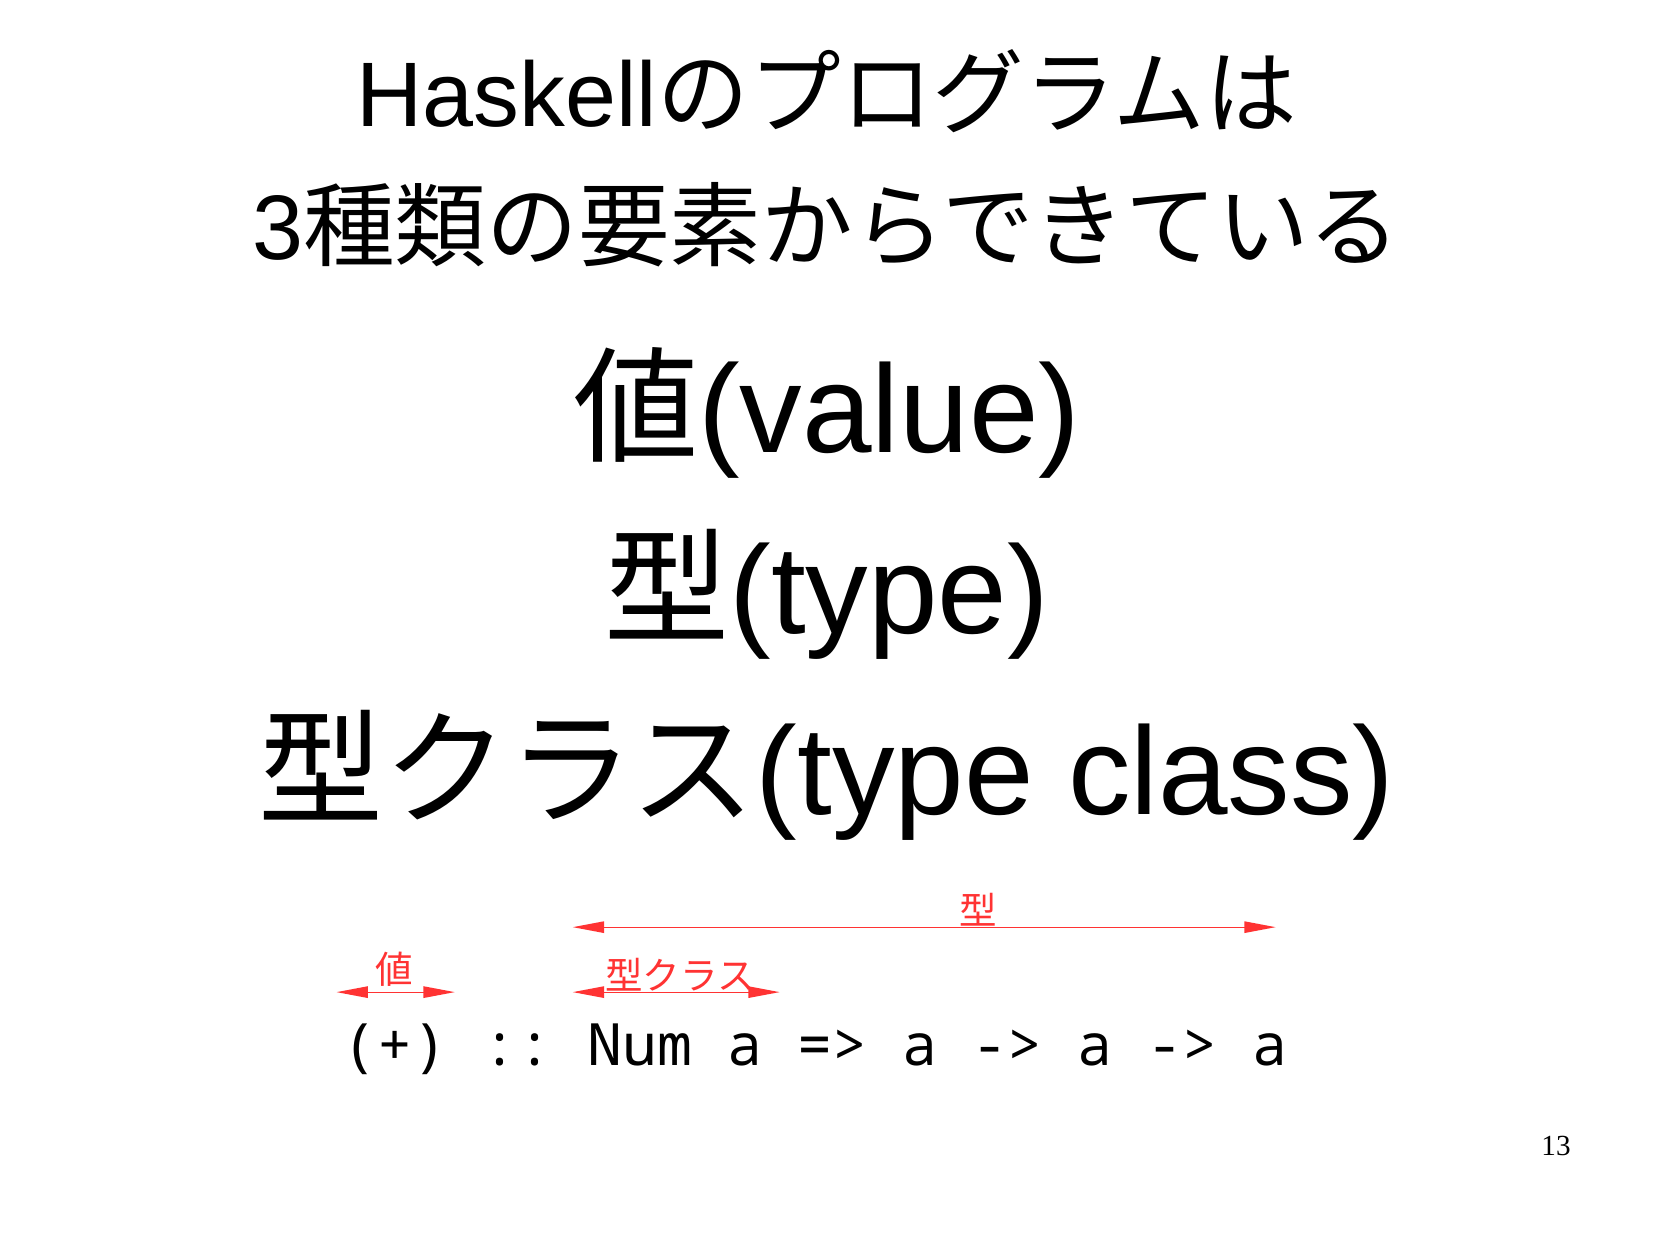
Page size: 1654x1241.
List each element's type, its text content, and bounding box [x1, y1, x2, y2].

title Haskellのプログラムは 3種類の要素からできている [82, 49, 1571, 257]
text_box 値 [360, 933, 428, 986]
text_box 型クラス [590, 938, 771, 992]
text_box (+) :: Num a => a -> a -> a [236, 1002, 1430, 1134]
text_box 型 [944, 874, 1013, 927]
subtitle 値(value) 型(type) 型クラス(type class) [82, 319, 1571, 839]
